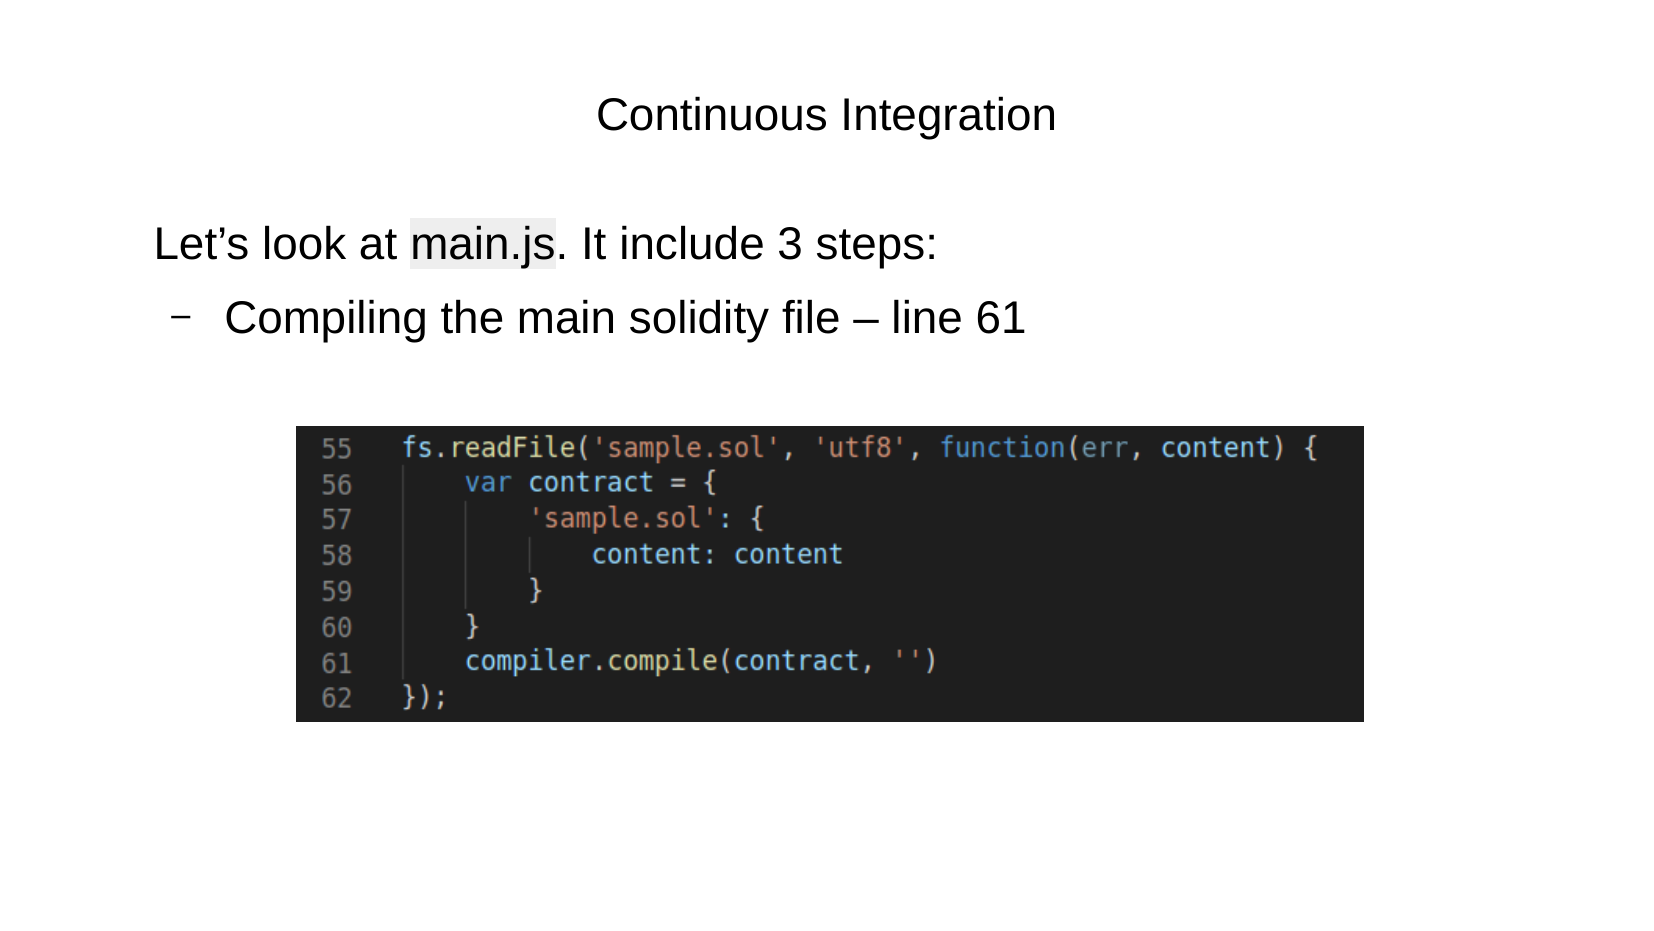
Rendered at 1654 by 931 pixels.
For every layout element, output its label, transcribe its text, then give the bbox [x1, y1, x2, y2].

title Continuous Integration [82, 37, 1571, 193]
list Let’s look at main.js. It include 3 steps: Compiling the main solidity file – line 61 [82, 217, 1571, 758]
picture [296, 426, 1364, 722]
